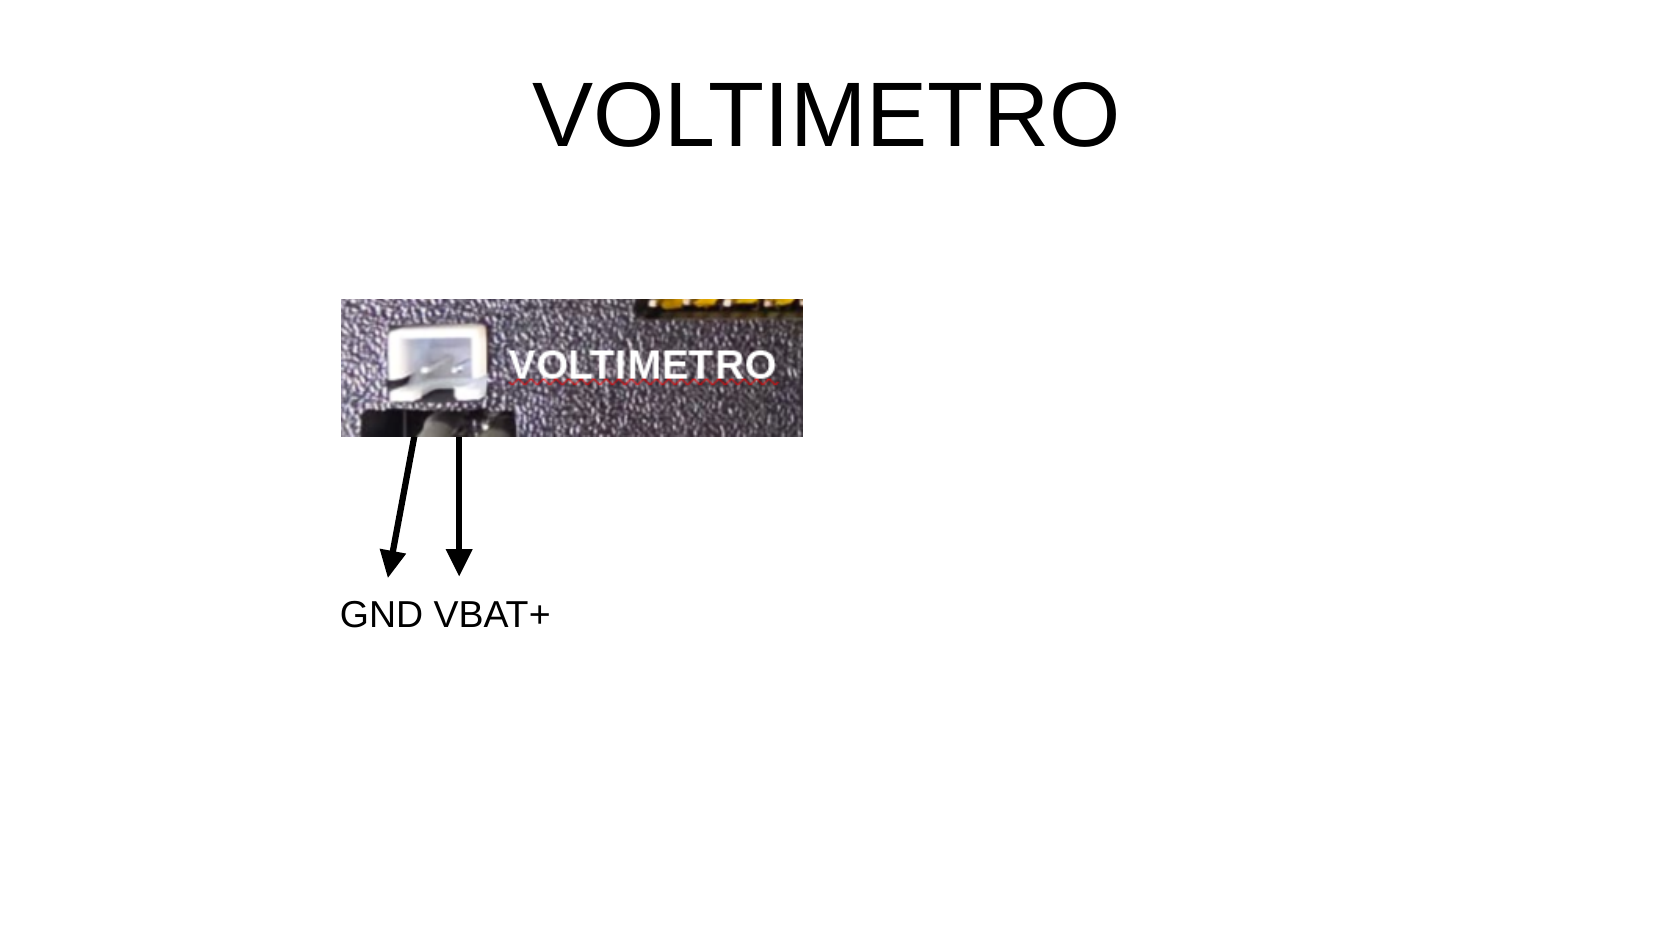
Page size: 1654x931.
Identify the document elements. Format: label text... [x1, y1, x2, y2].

title VOLTIMETRO [82, 37, 1571, 193]
text_box GND VBAT+ [325, 586, 601, 685]
picture [341, 299, 803, 437]
